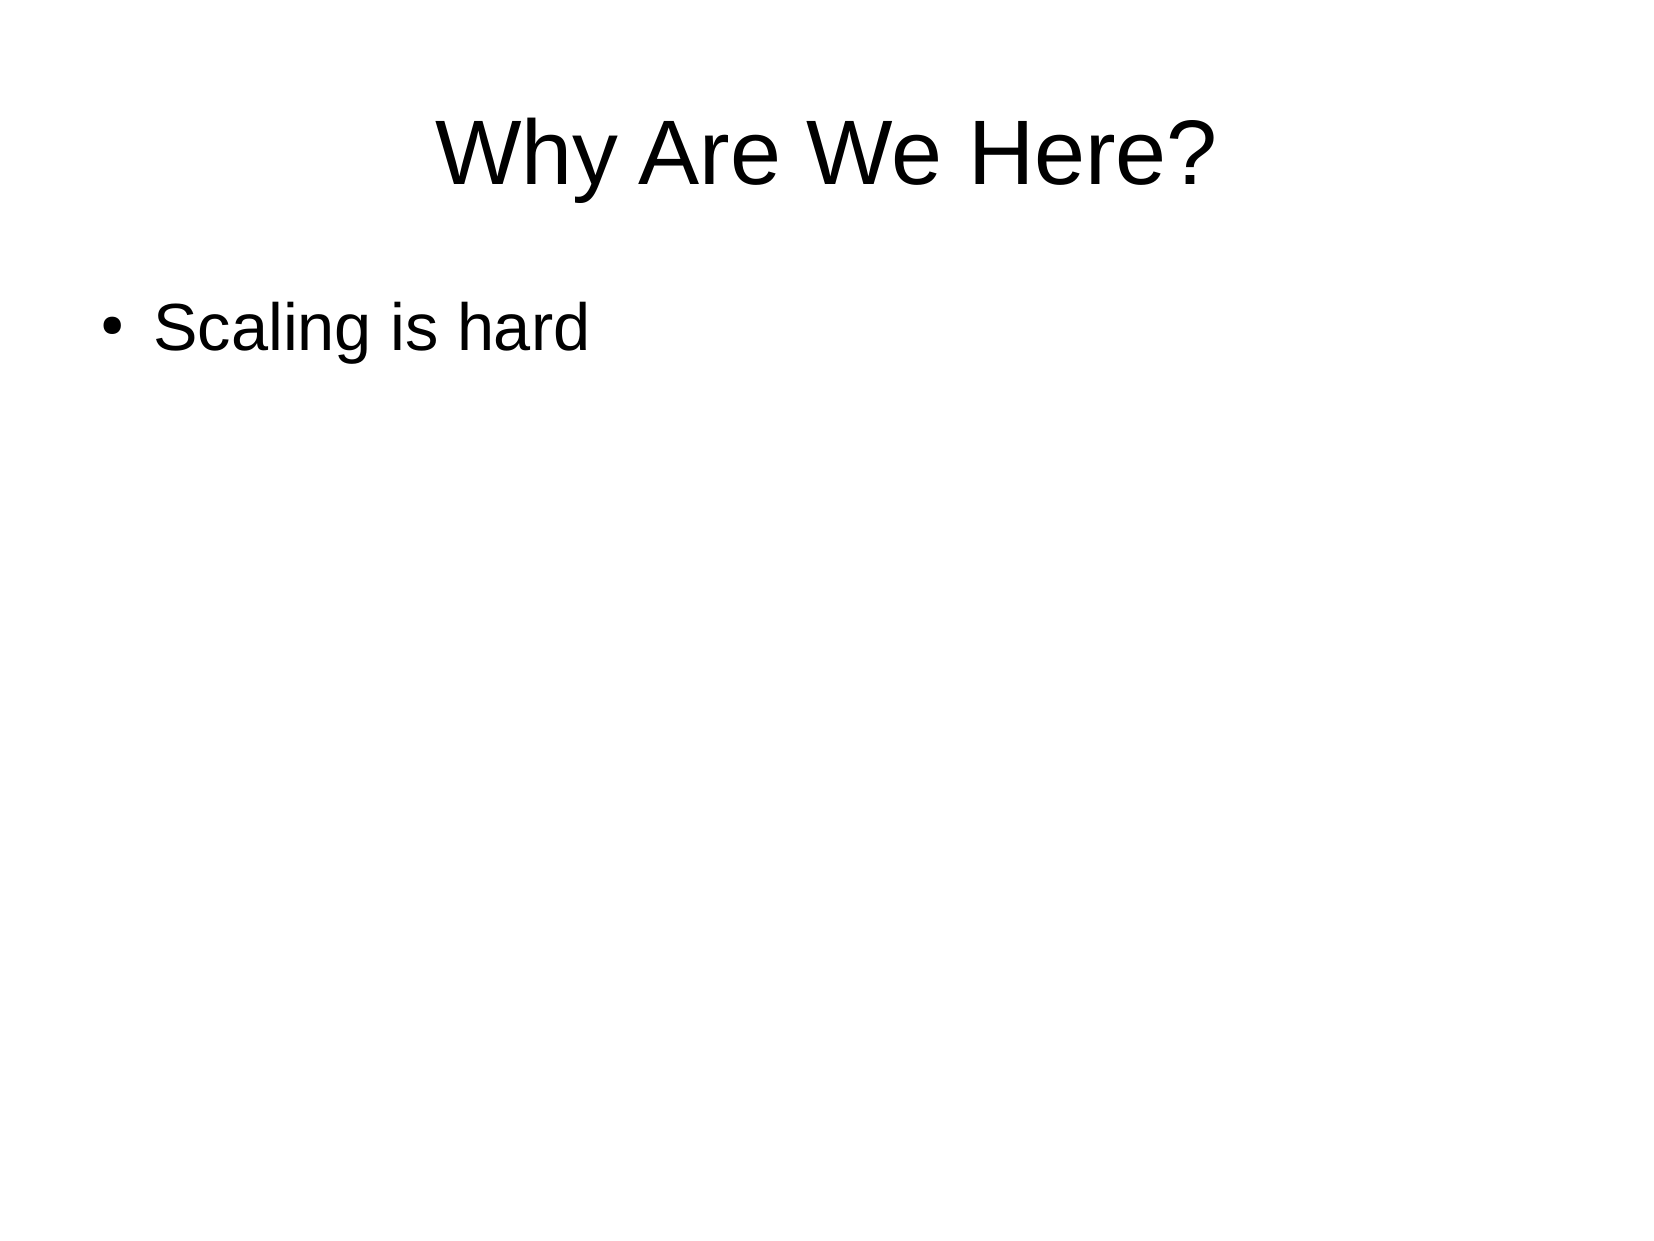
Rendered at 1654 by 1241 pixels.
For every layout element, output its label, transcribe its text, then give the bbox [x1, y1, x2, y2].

list Scaling is hard [82, 290, 1571, 1010]
title Why Are We Here? [82, 49, 1571, 257]
